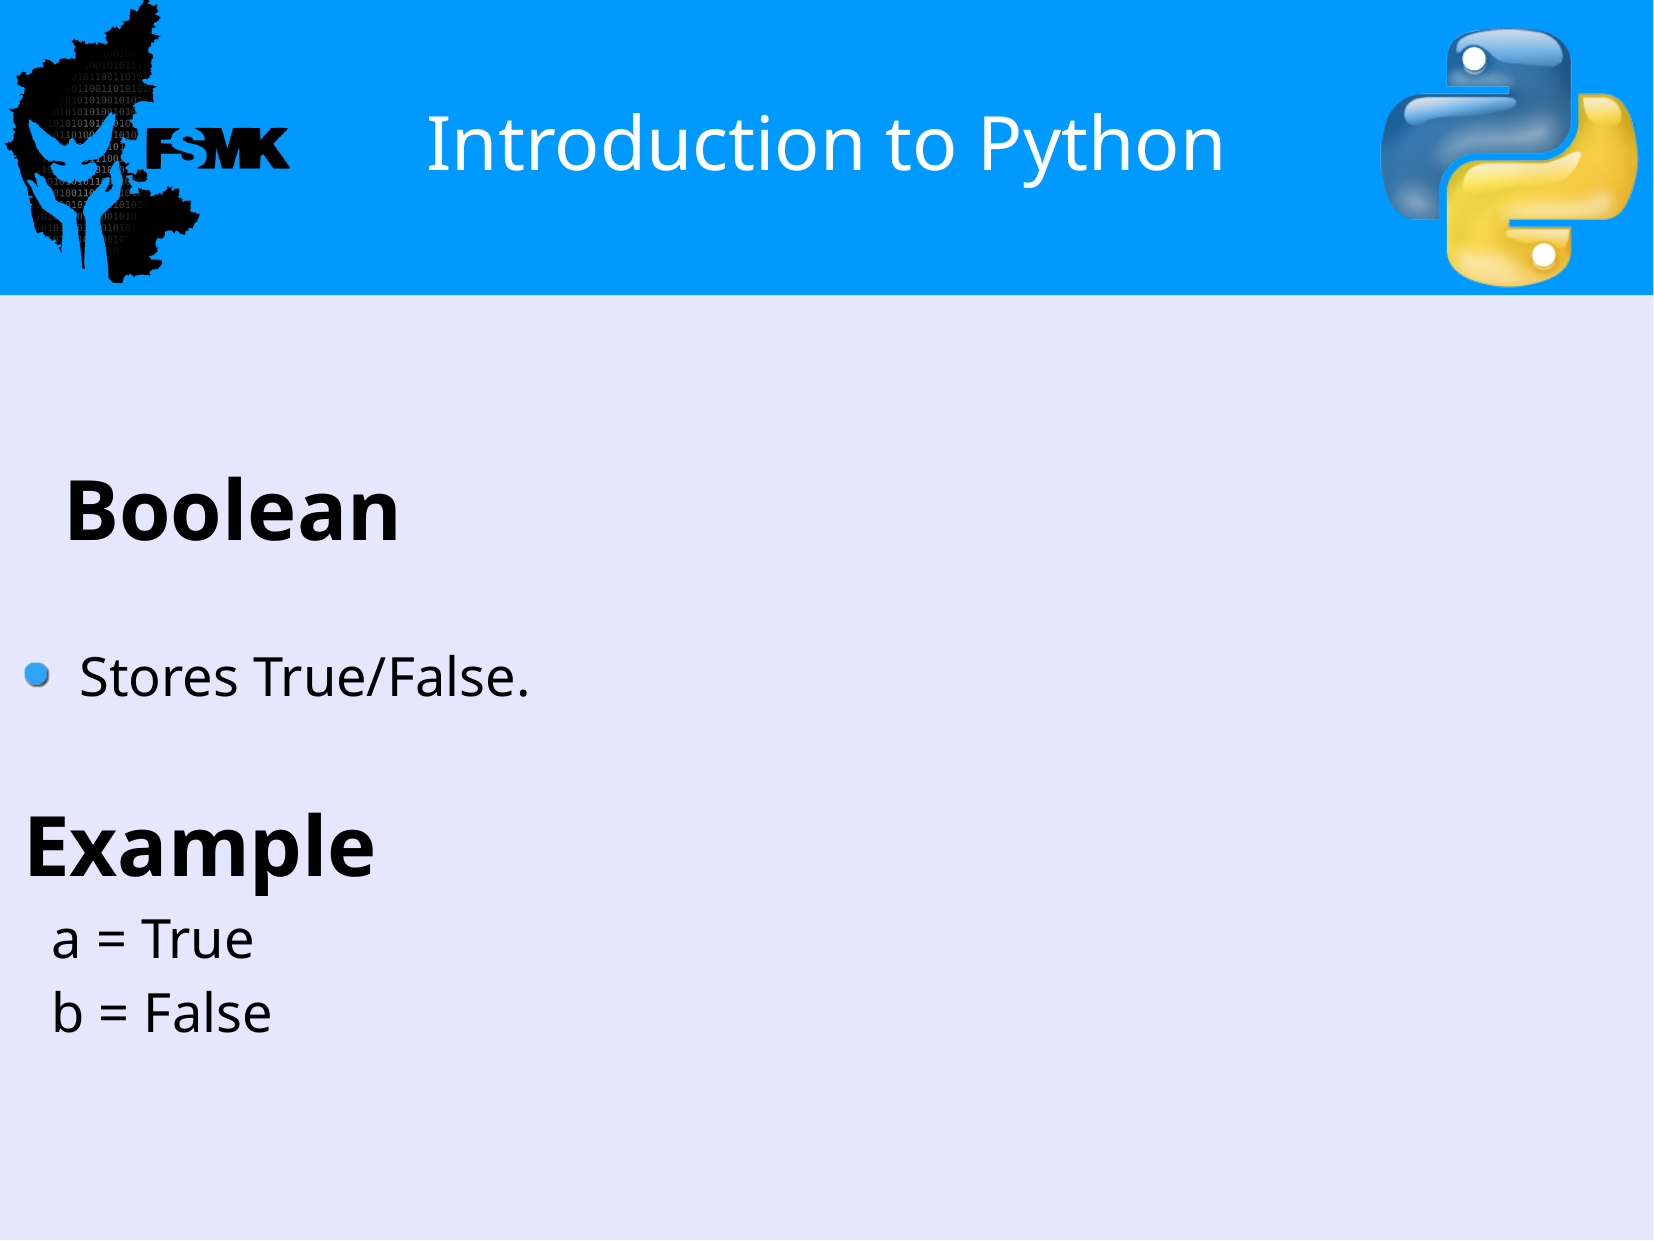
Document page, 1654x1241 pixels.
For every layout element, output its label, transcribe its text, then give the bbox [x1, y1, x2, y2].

text_box Boolean Stores True/False. Example a = True b = False [23, 307, 1595, 1193]
picture [5, 0, 290, 283]
picture [1346, 0, 1654, 295]
title Introduction to Python [0, 0, 1346, 295]
text_box [0, 295, 1654, 1241]
